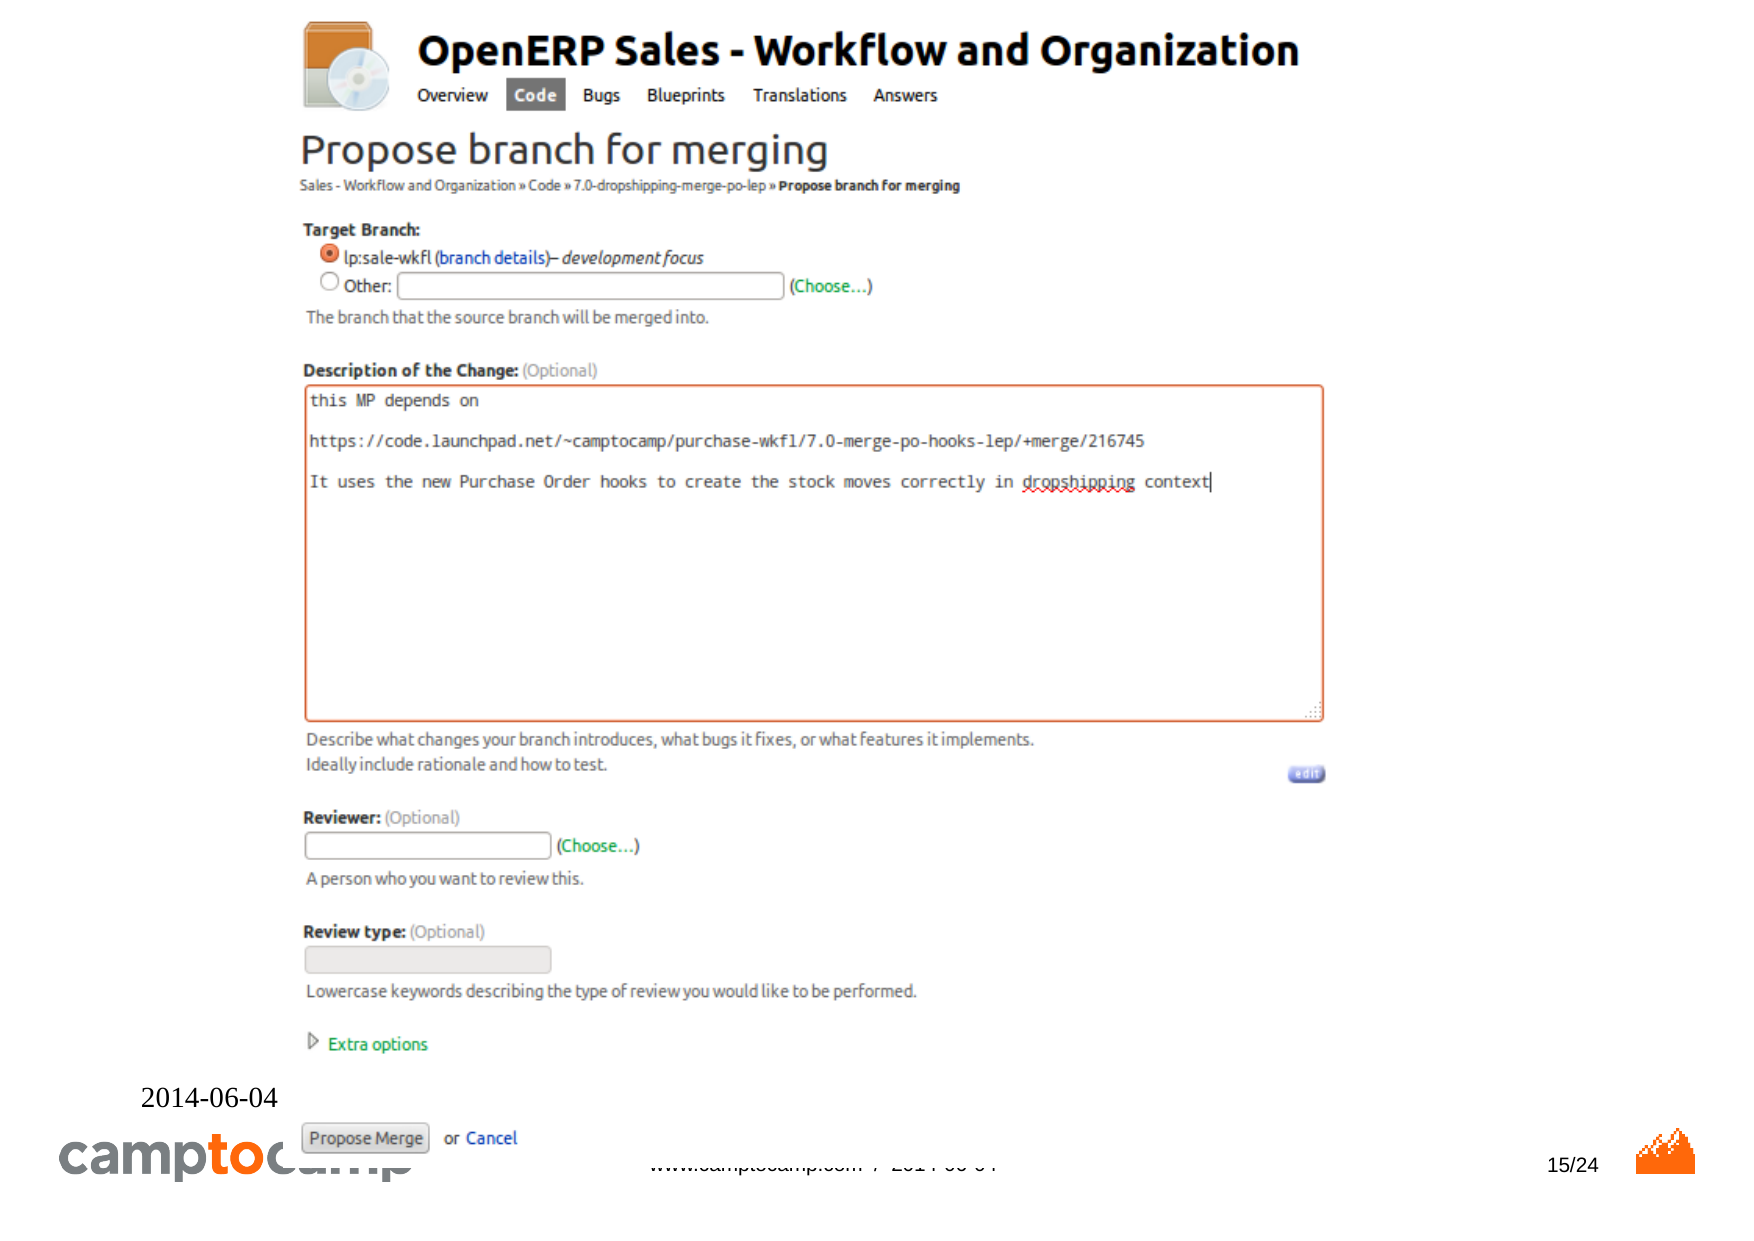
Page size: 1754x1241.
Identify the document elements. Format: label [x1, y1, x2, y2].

picture [59, 11, 1454, 1182]
picture [1636, 1128, 1695, 1174]
